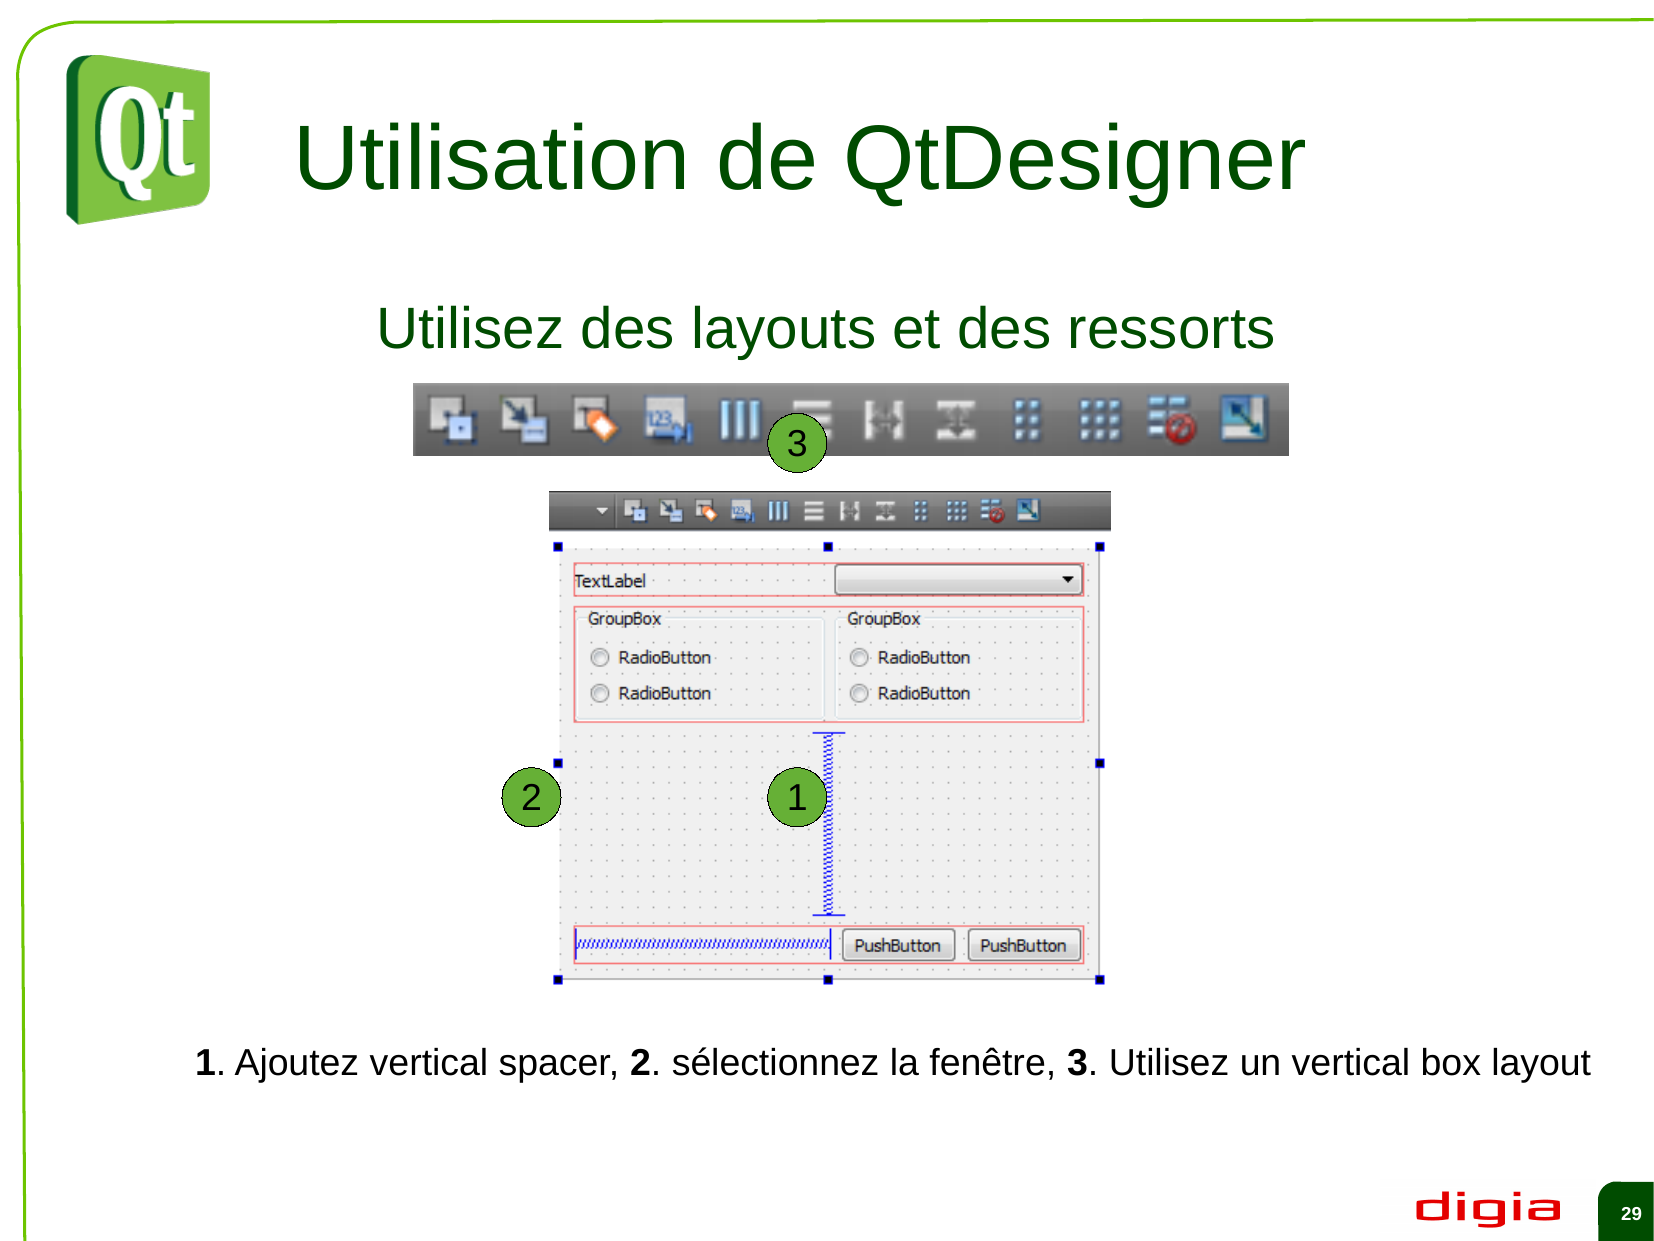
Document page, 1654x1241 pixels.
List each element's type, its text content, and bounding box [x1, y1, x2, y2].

picture [413, 383, 1289, 456]
list Utilisez des layouts et des ressorts [82, 290, 1571, 1094]
title Utilisation de QtDesigner [263, 49, 1339, 257]
text_box 1 [767, 767, 827, 827]
text_box 1. Ajoutez vertical spacer, 2. sélectionnez la fenêtre, 3. Utilisez un vertical box layout [180, 1034, 1607, 1092]
picture [549, 491, 1111, 991]
text_box 3 [767, 413, 827, 473]
text_box 2 [501, 767, 562, 827]
